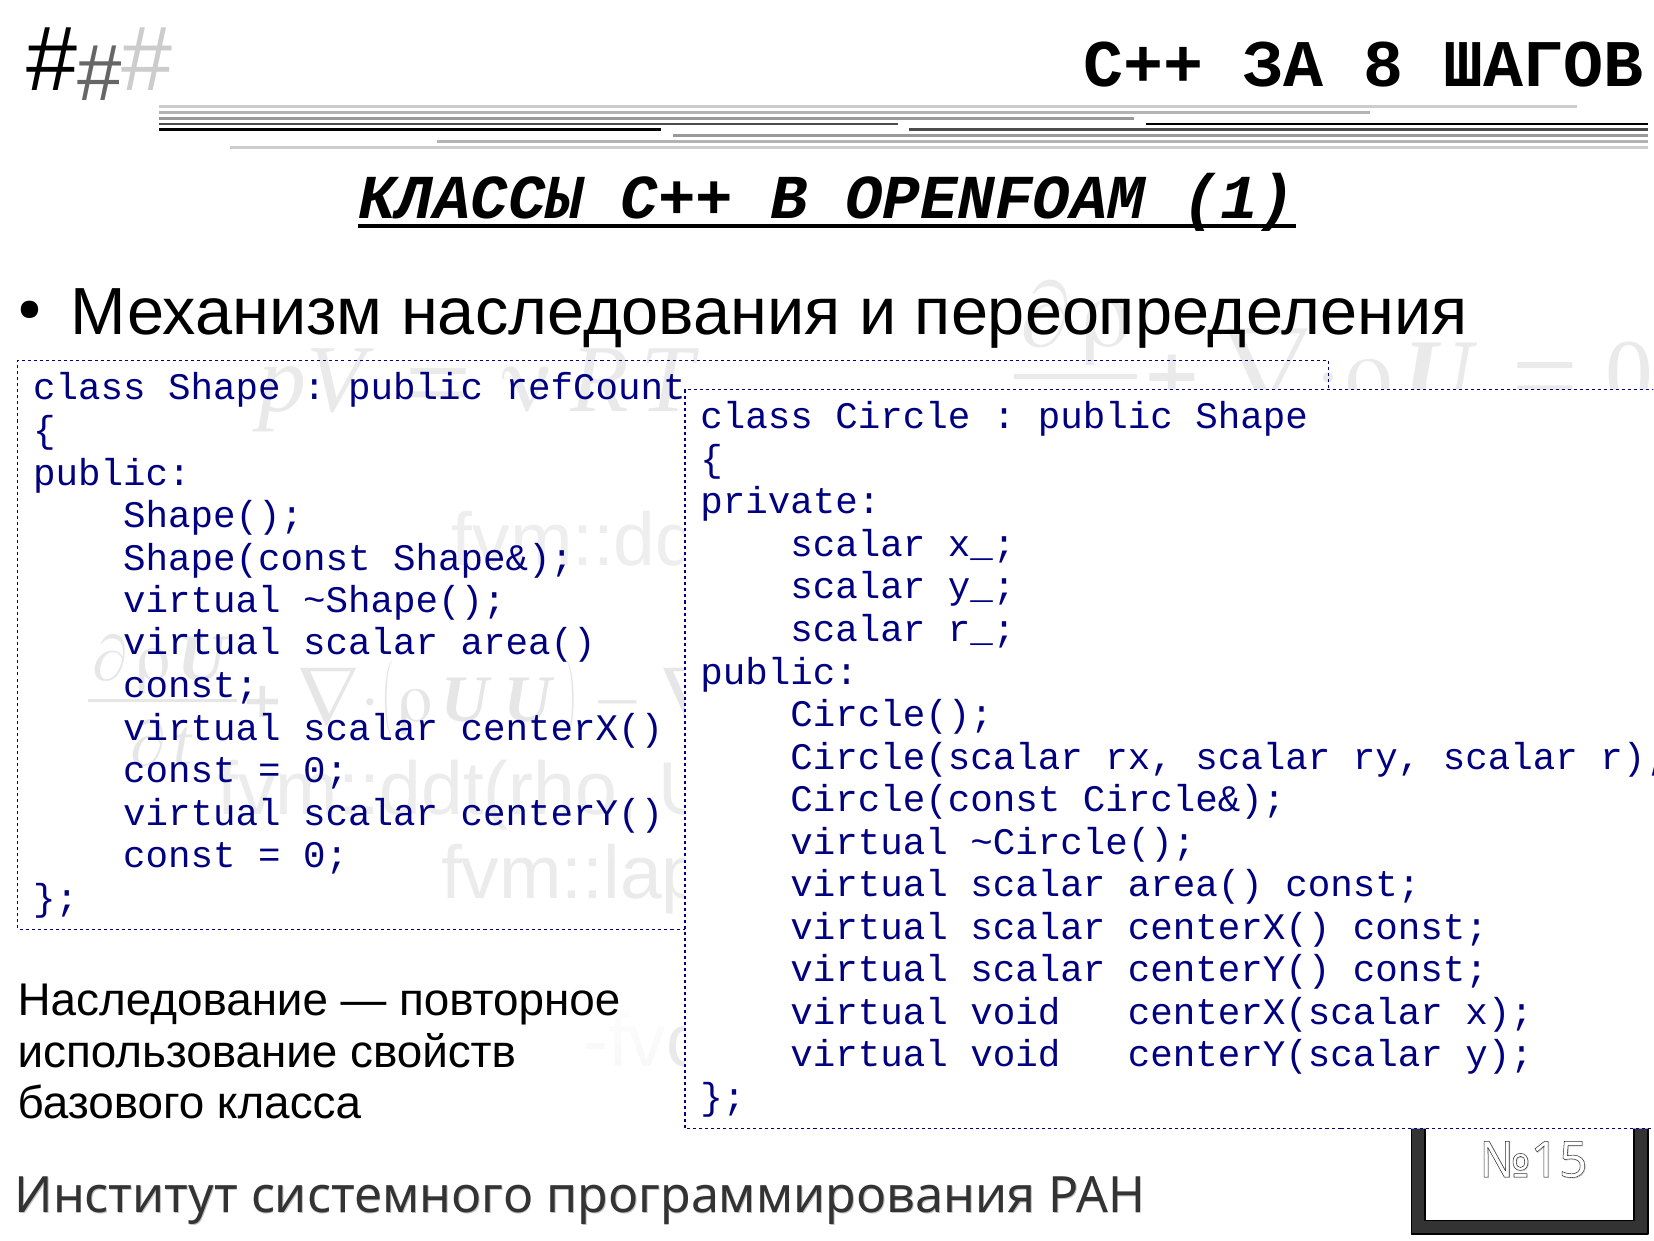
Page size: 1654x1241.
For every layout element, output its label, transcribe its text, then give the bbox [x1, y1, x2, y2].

list Механизм наследования и переопределения [0, 274, 1654, 1093]
text_box class Shape : public refCount { public: Shape(); Shape(const Shape&); virtual ~Shape(); virtual scalar area() const; virtual scalar centerX() const = 0; virtual scalar centerY() const = 0; }; [17, 360, 1329, 930]
title КЛАССЫ C++ В OPENFOAM (1) [0, 147, 1654, 257]
text_box class Circle : public Shape { private: scalar x_; scalar y_; scalar r_; public: Circle(); Circle(scalar rx, scalar ry, scalar r); Circle(const Circle&); virtual ~Circle(); virtual scalar area() const; virtual scalar centerX() const; virtual scalar centerY() const; virtual void centerX(scalar x); virtual void centerY(scalar y); }; [685, 389, 1654, 1129]
list Наследование — повторное использование свойств базового класса [17, 974, 668, 1129]
